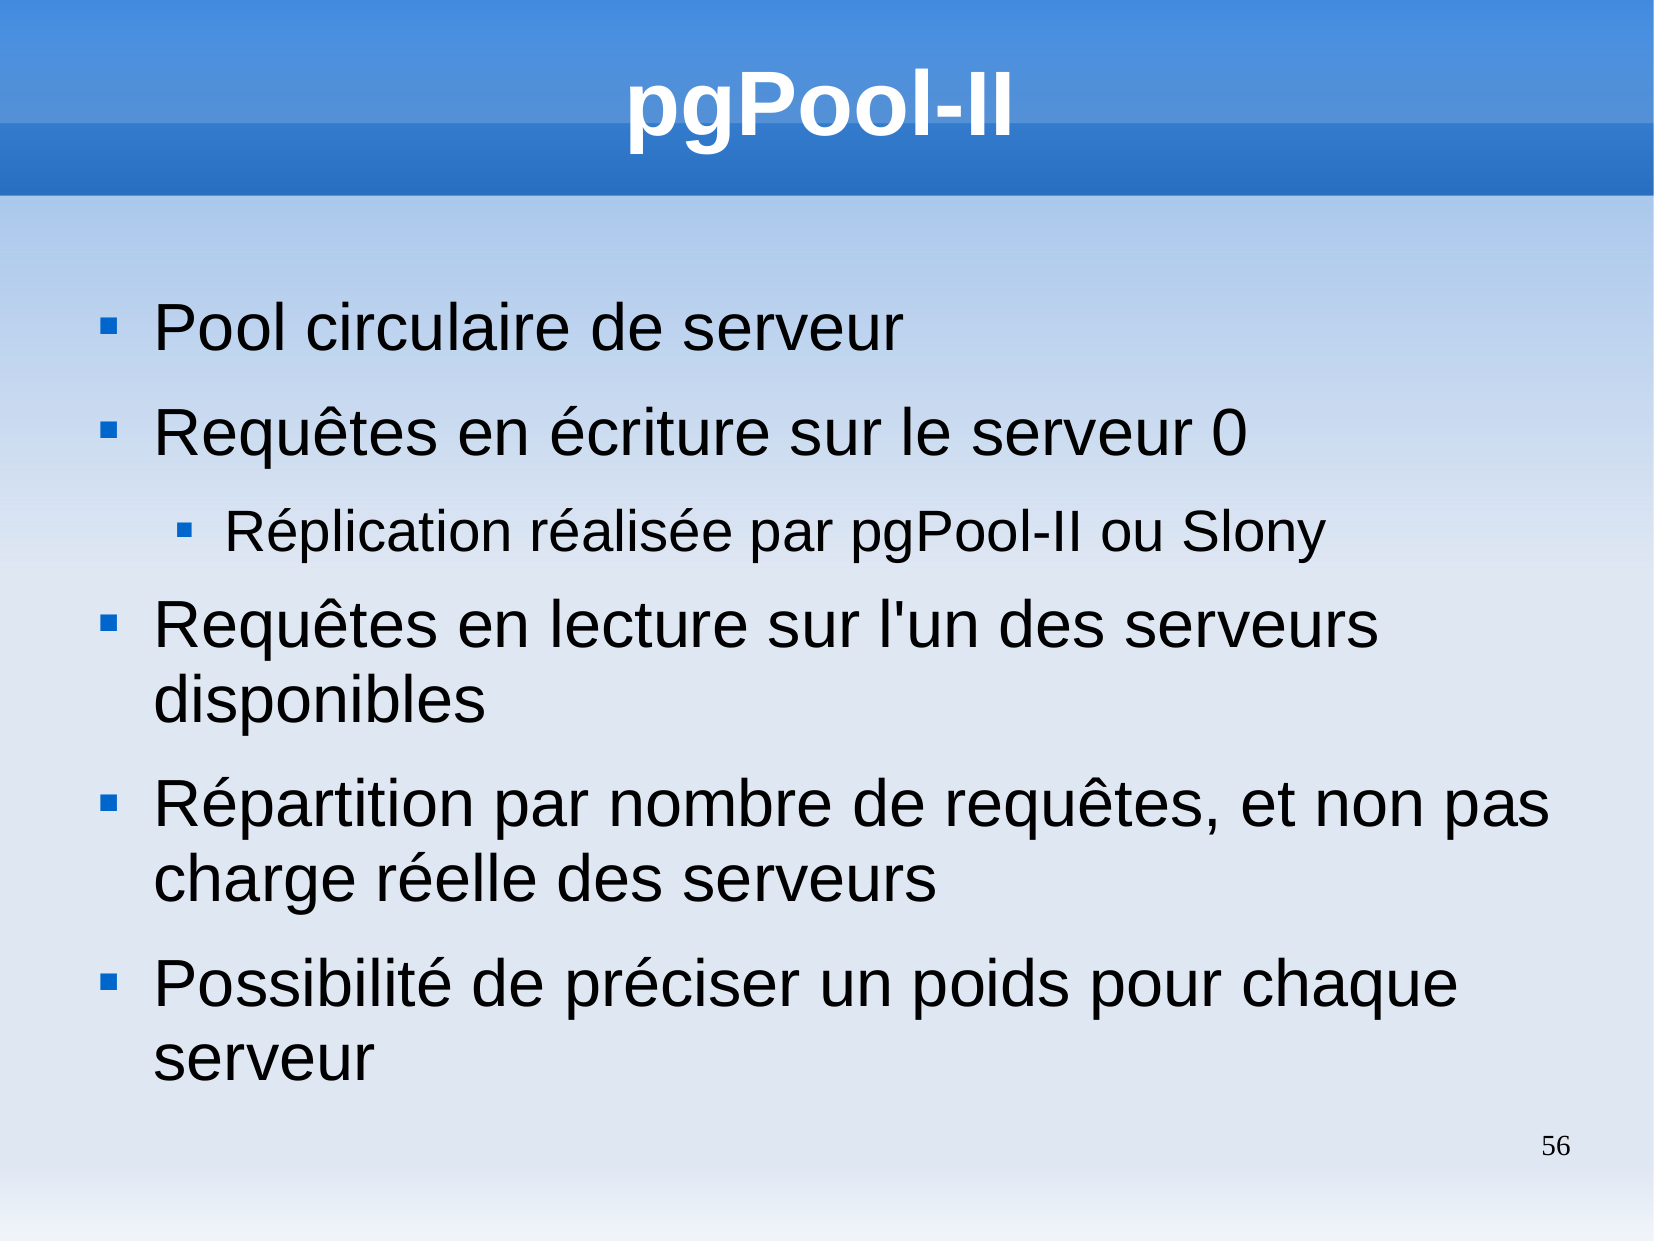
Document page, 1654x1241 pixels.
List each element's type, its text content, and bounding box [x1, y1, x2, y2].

title pgPool-II [76, 7, 1565, 200]
picture [0, 0, 1654, 1241]
list Pool circulaire de serveur Requêtes en écriture sur le serveur 0 Réplication réalisée par pgPool-II ou Slony Requêtes en lecture sur l'un des serveurs disponibles Répartition par nombre de requêtes, et non pas charge réelle des serveurs Possibilité de préciser un poids pour chaque serveur [82, 290, 1571, 1096]
